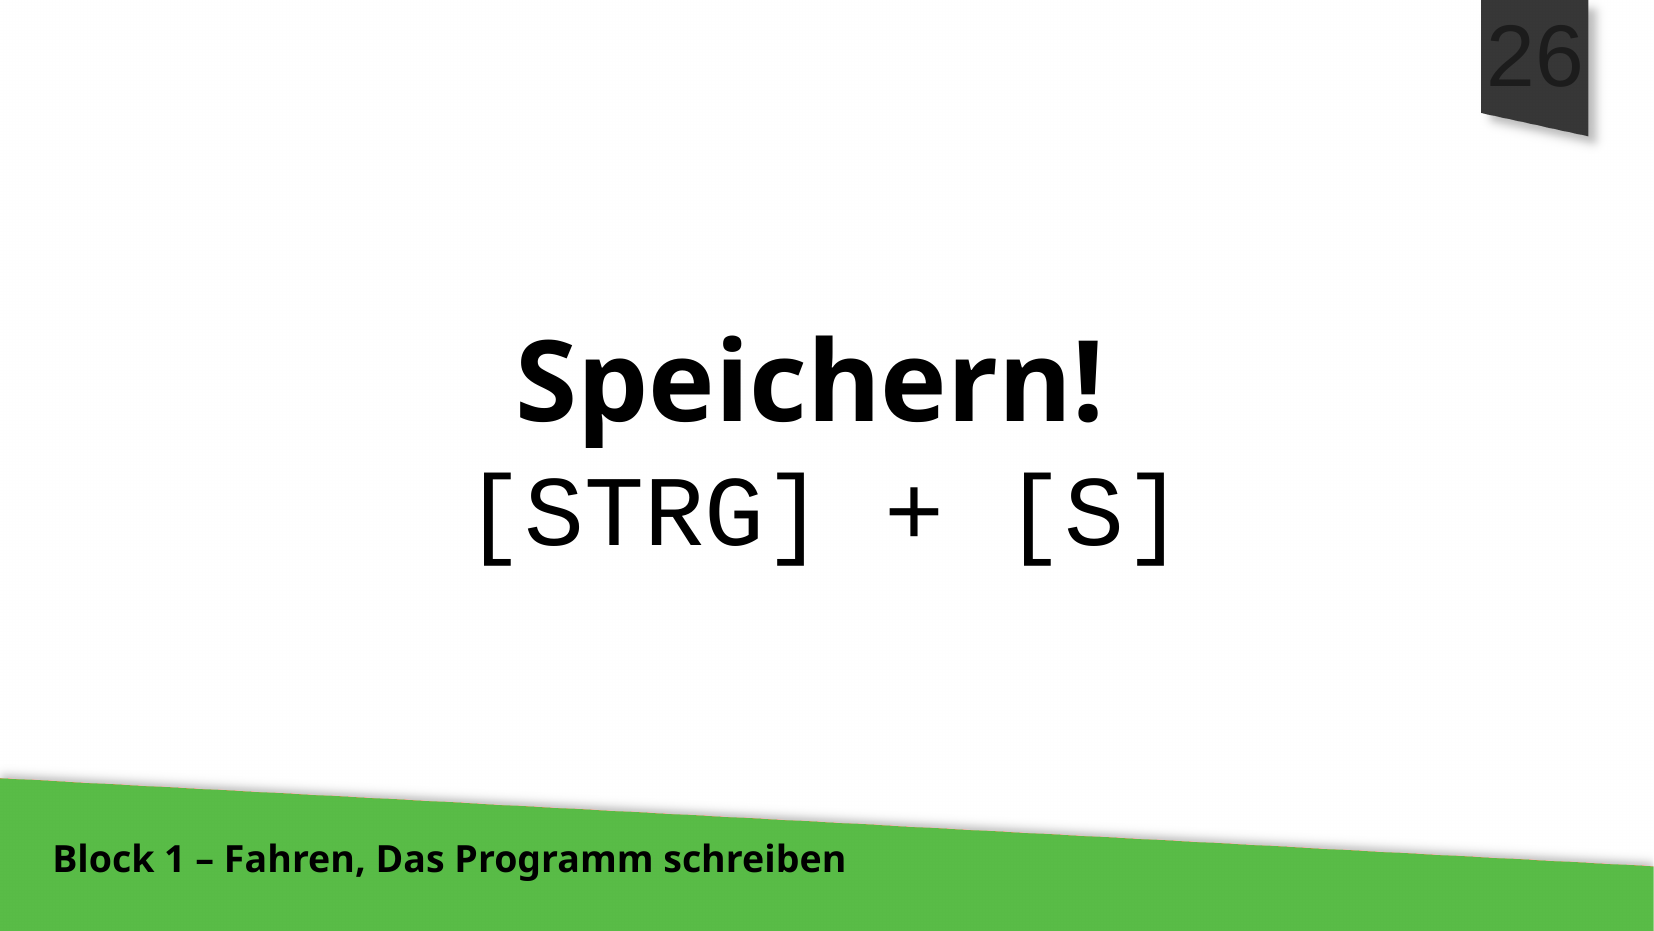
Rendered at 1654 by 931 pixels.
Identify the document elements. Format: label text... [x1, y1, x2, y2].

text_box [STRG] + [S] [450, 455, 1201, 697]
title Speichern! [120, 300, 1501, 456]
text_box <number> [923, 0, 1599, 141]
picture [0, 0, 1654, 931]
text_box Block 1 – Fahren, Das Programm schreiben [37, 825, 863, 901]
